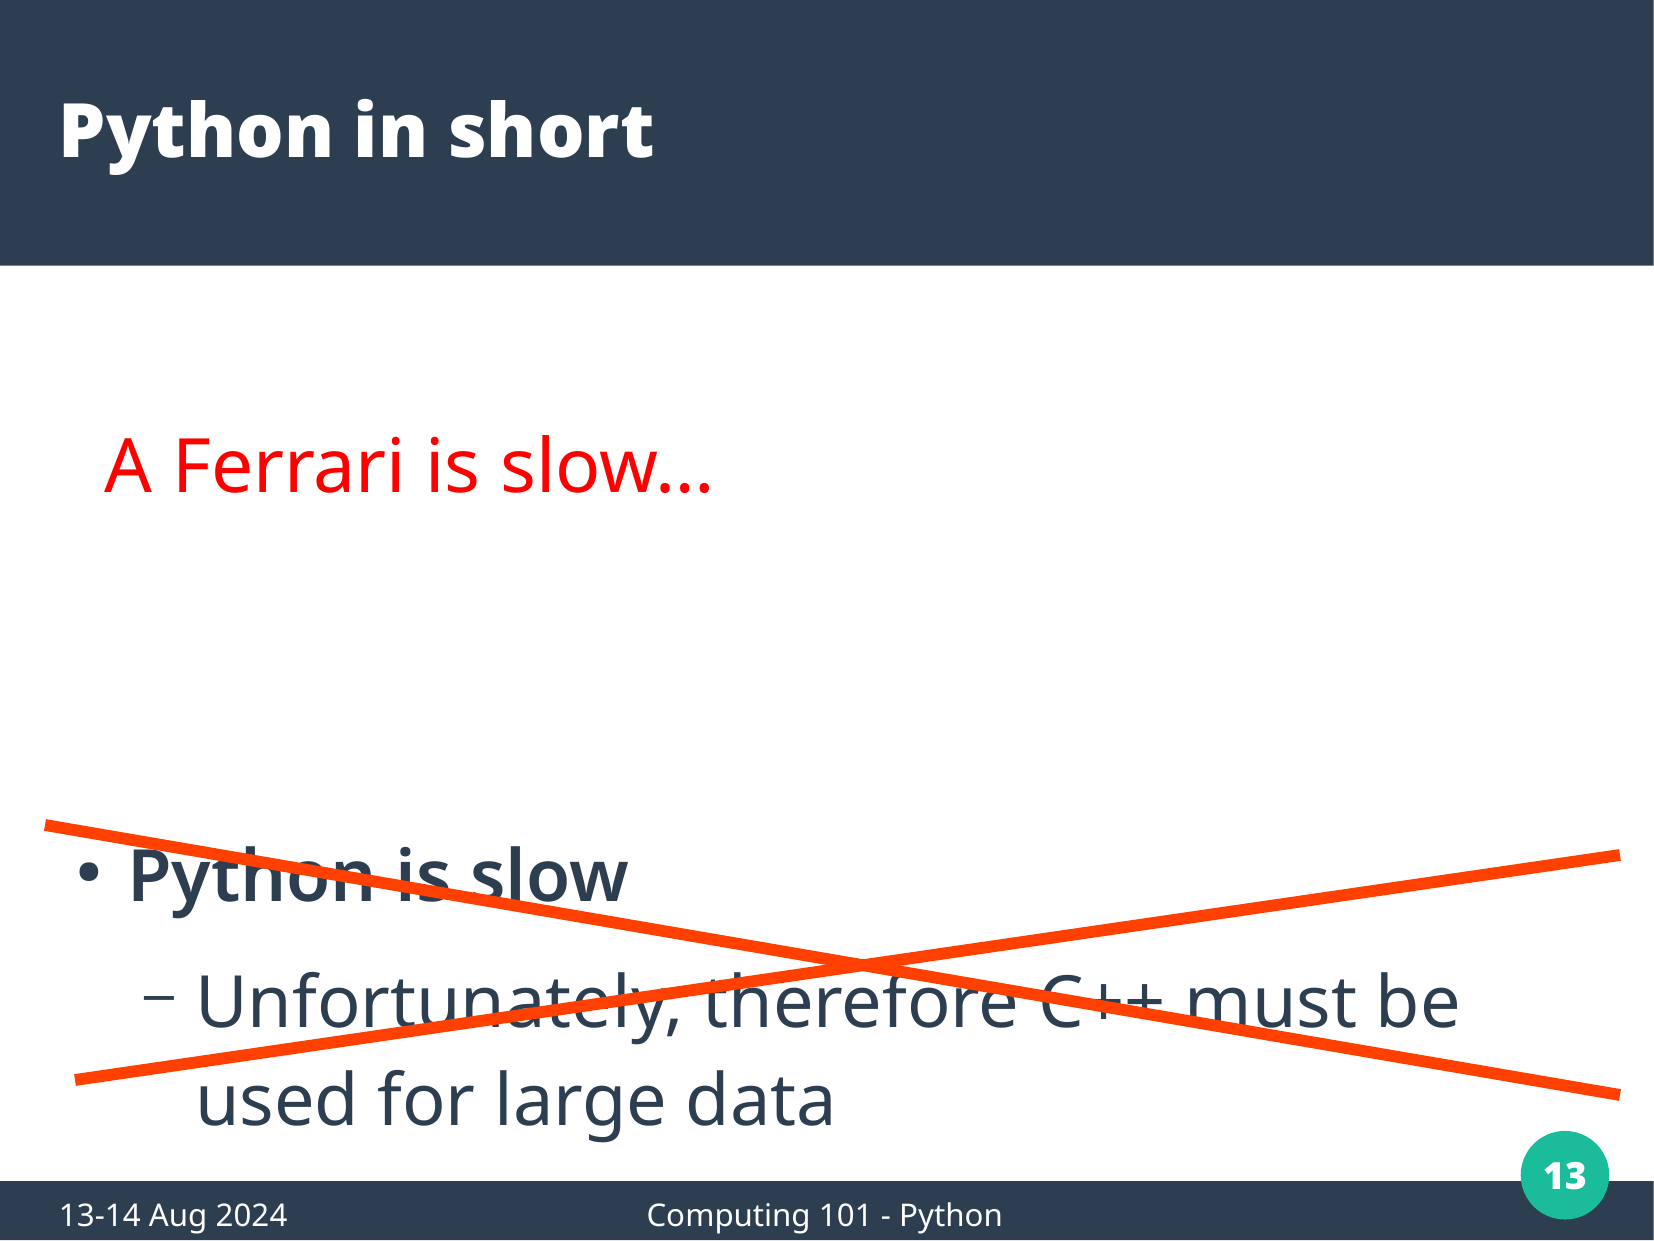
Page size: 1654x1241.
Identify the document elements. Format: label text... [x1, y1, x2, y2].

list Python is slow Unfortunately, therefore C++ must be used for large data [59, 834, 1595, 1152]
title Python in short [59, 49, 1595, 207]
text_box A Ferrari is slow… [90, 405, 1606, 508]
list Python is slow Unfortunately, therefore C++ must be used for large data [906, 865, 1595, 1084]
list Python is slow Unfortunately, therefore C++ must be used for large data [59, 324, 1595, 959]
